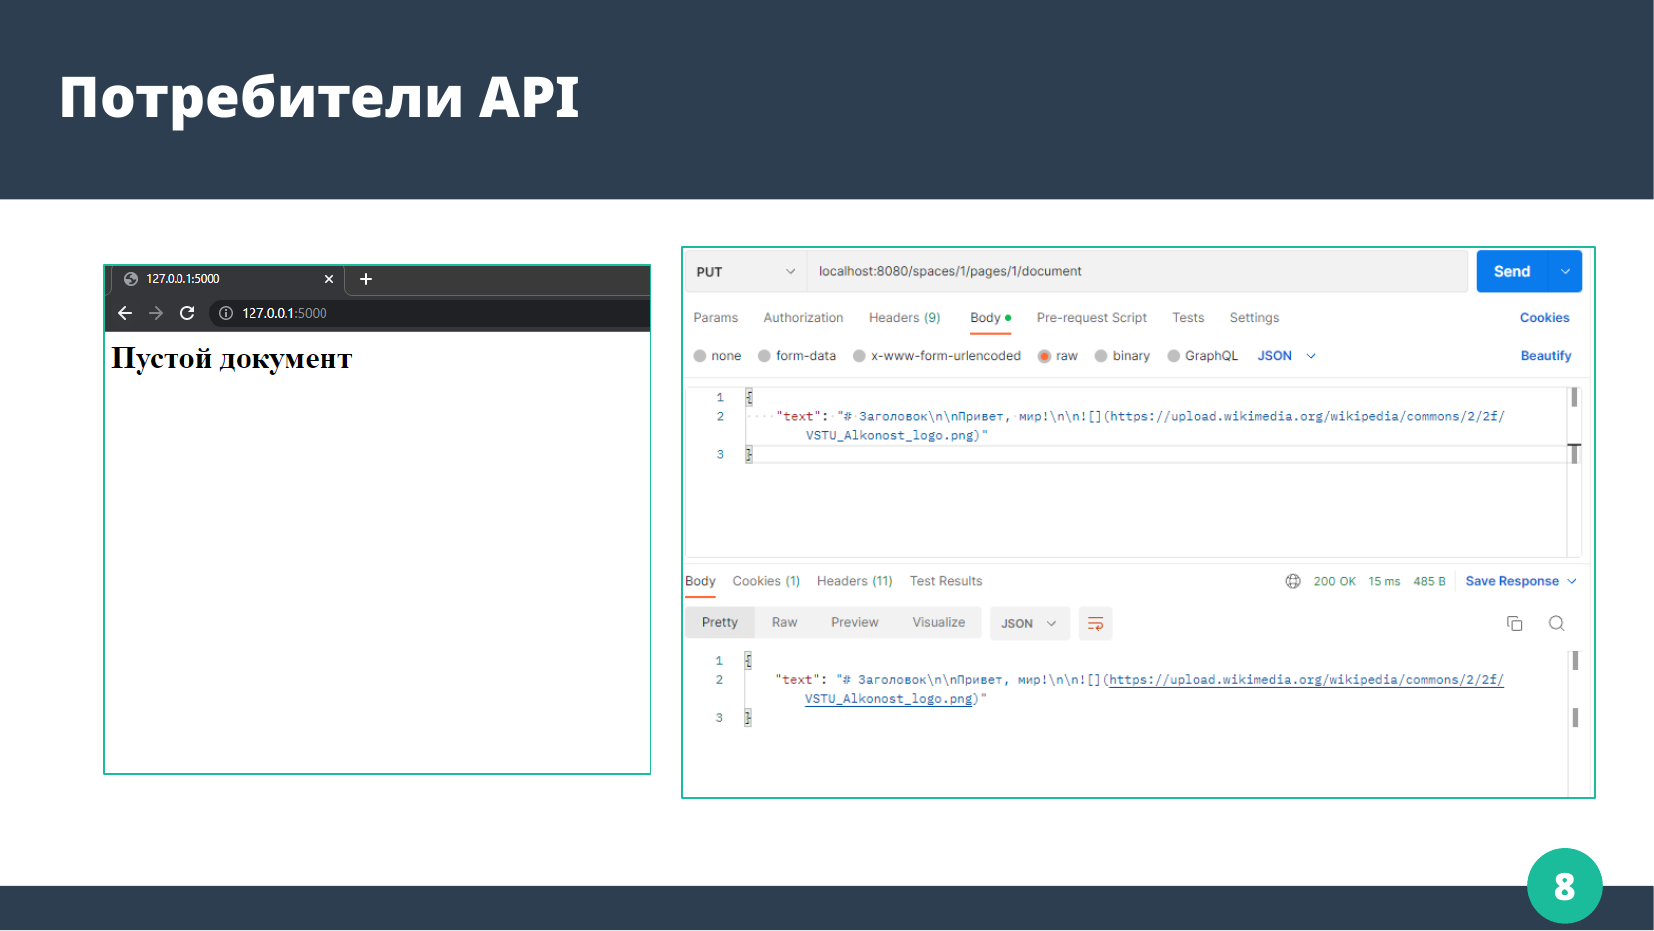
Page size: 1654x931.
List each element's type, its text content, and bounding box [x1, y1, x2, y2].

picture [683, 247, 1595, 798]
picture [105, 265, 650, 774]
title Потребители API [59, 37, 1595, 155]
